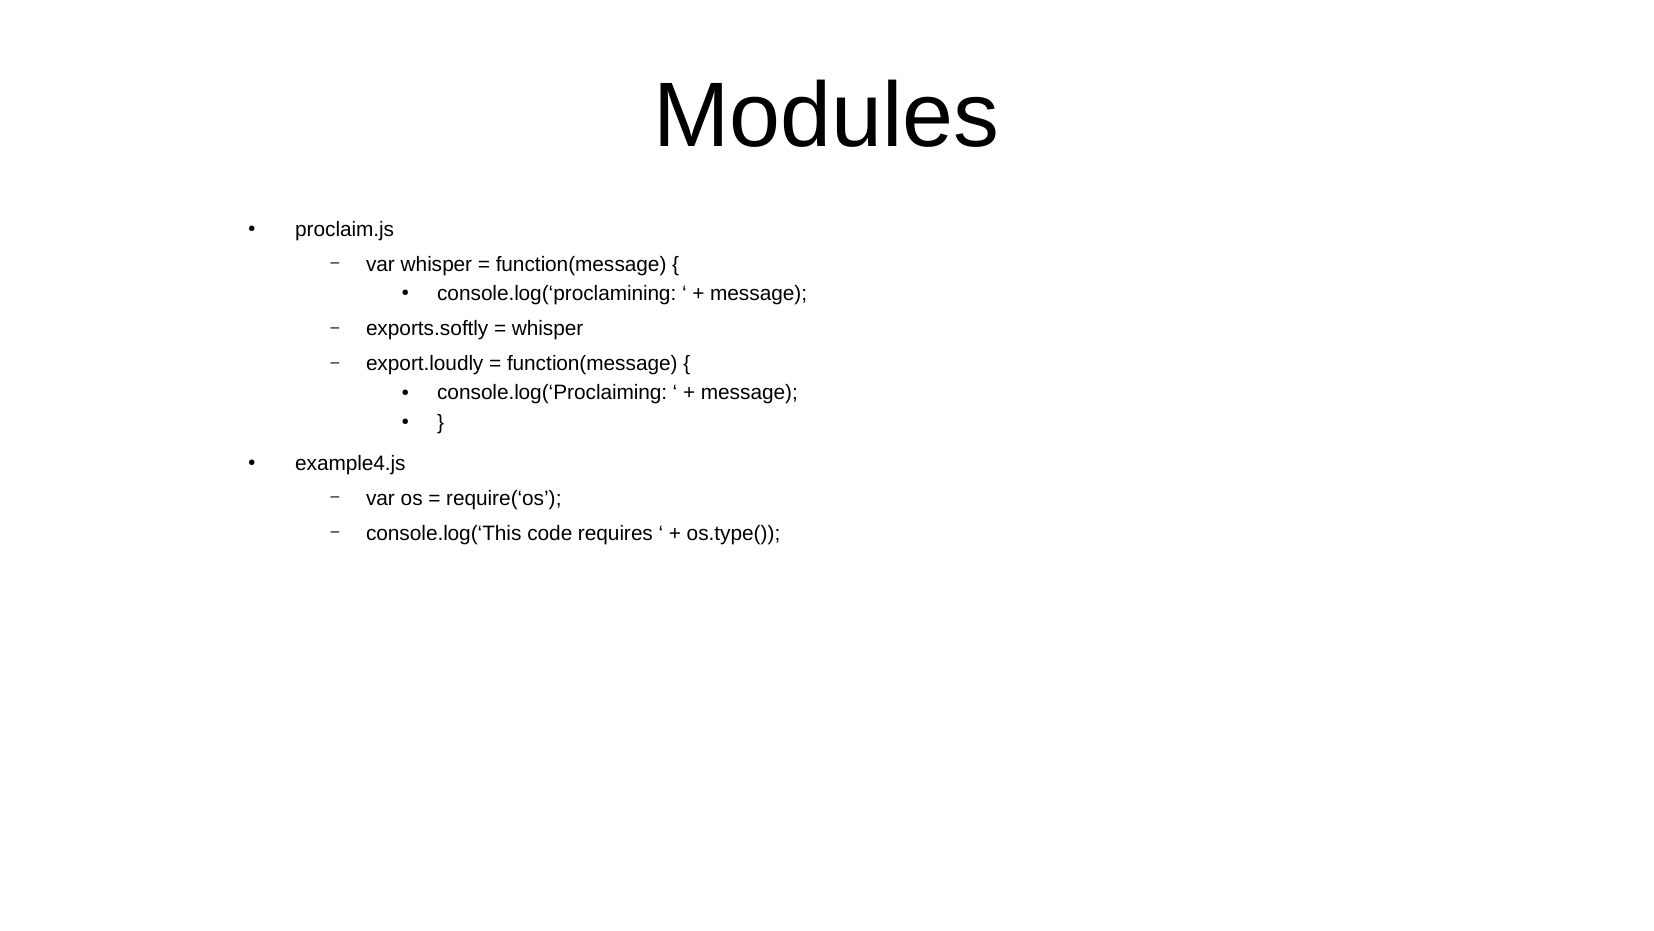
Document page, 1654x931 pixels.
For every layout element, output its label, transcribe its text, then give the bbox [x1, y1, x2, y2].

title Modules [82, 37, 1571, 193]
list proclaim.js var whisper = function(message) { console.log(‘proclamining: ‘ + message); exports.softly = whisper export.loudly = function(message) { console.log(‘Proclaiming: ‘ + message); } example4.js var os = require(‘os’); console.log(‘This code requires ‘ + os.type()); [82, 217, 1571, 871]
